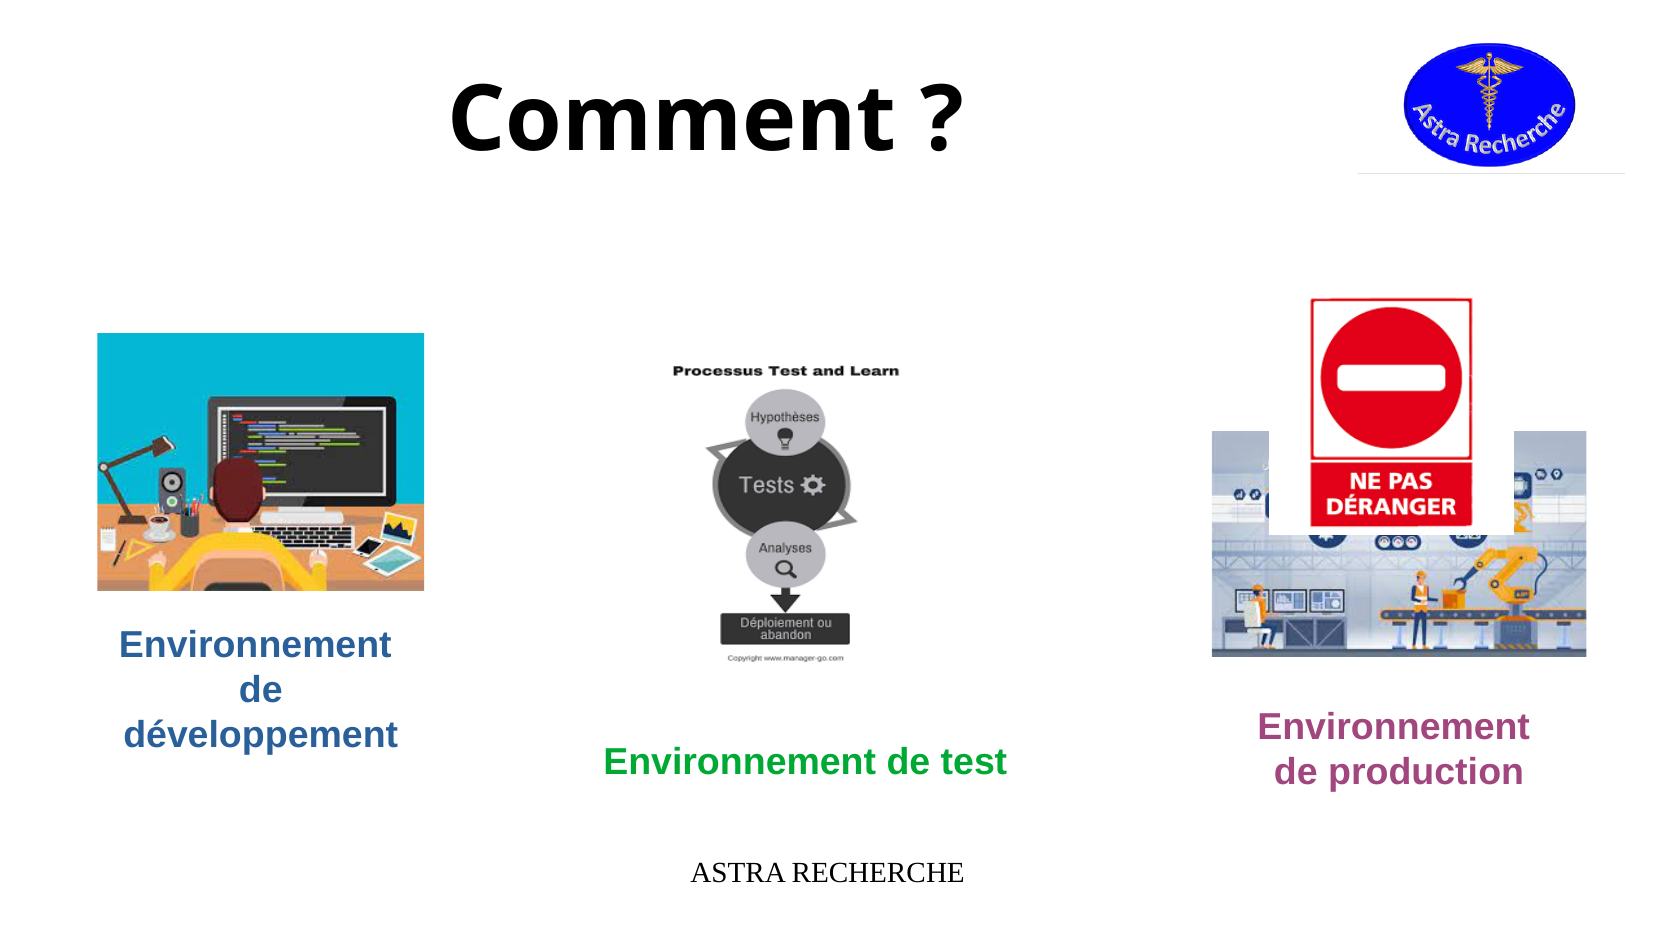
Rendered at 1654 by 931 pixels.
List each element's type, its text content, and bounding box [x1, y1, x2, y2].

text_box Environnement de développement [97, 333, 425, 591]
title Comment ? [82, 37, 1329, 193]
picture [1269, 290, 1514, 535]
text_box Environnement de production [1211, 431, 1587, 657]
text_box Environnement de test [585, 729, 1025, 777]
picture [1358, 29, 1625, 178]
text_box [670, 363, 903, 664]
